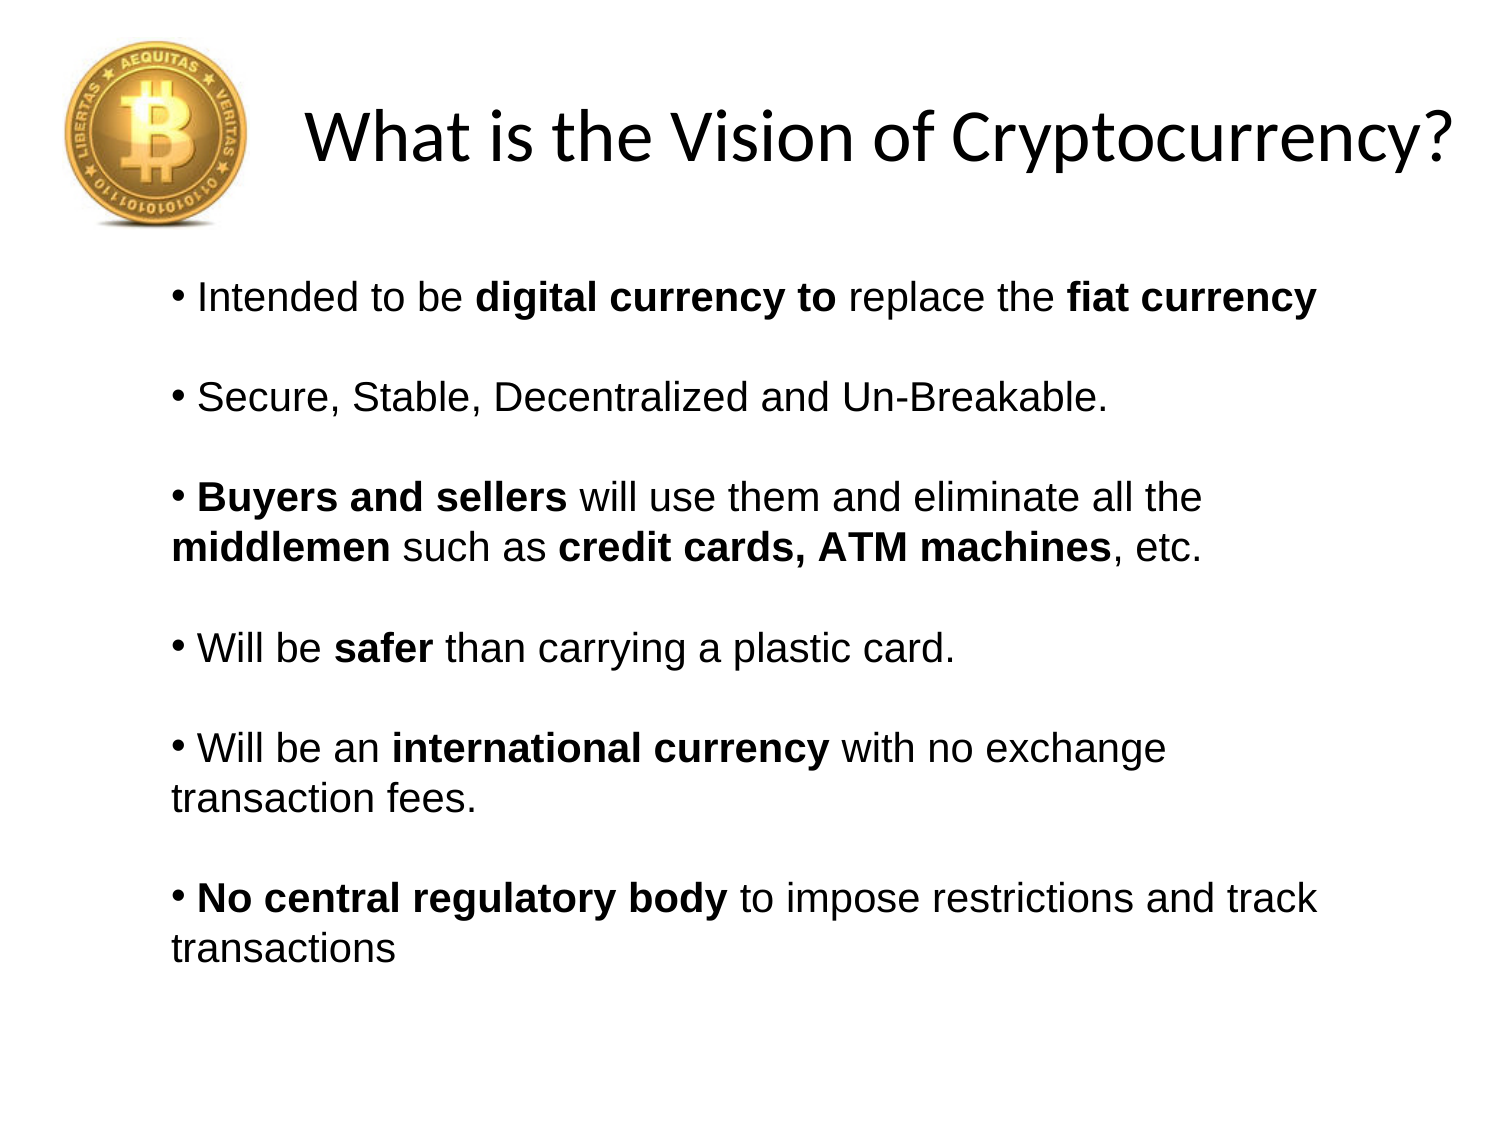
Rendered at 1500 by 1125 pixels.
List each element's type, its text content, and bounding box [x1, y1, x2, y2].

text_box Intended to be digital currency to replace the fiat currency Secure, Stable, Decentralized and Un-Breakable. Buyers and sellers will use them and eliminate all the middlemen such as credit cards, ATM machines, etc. Will be safer than carrying a plastic card. Will be an international currency with no exchange transaction fees. No central regulatory body to impose restrictions and track transactions [156, 262, 1394, 1029]
text_box What is the Vision of Cryptocurrency? [274, 37, 1488, 225]
picture [62, 37, 250, 230]
